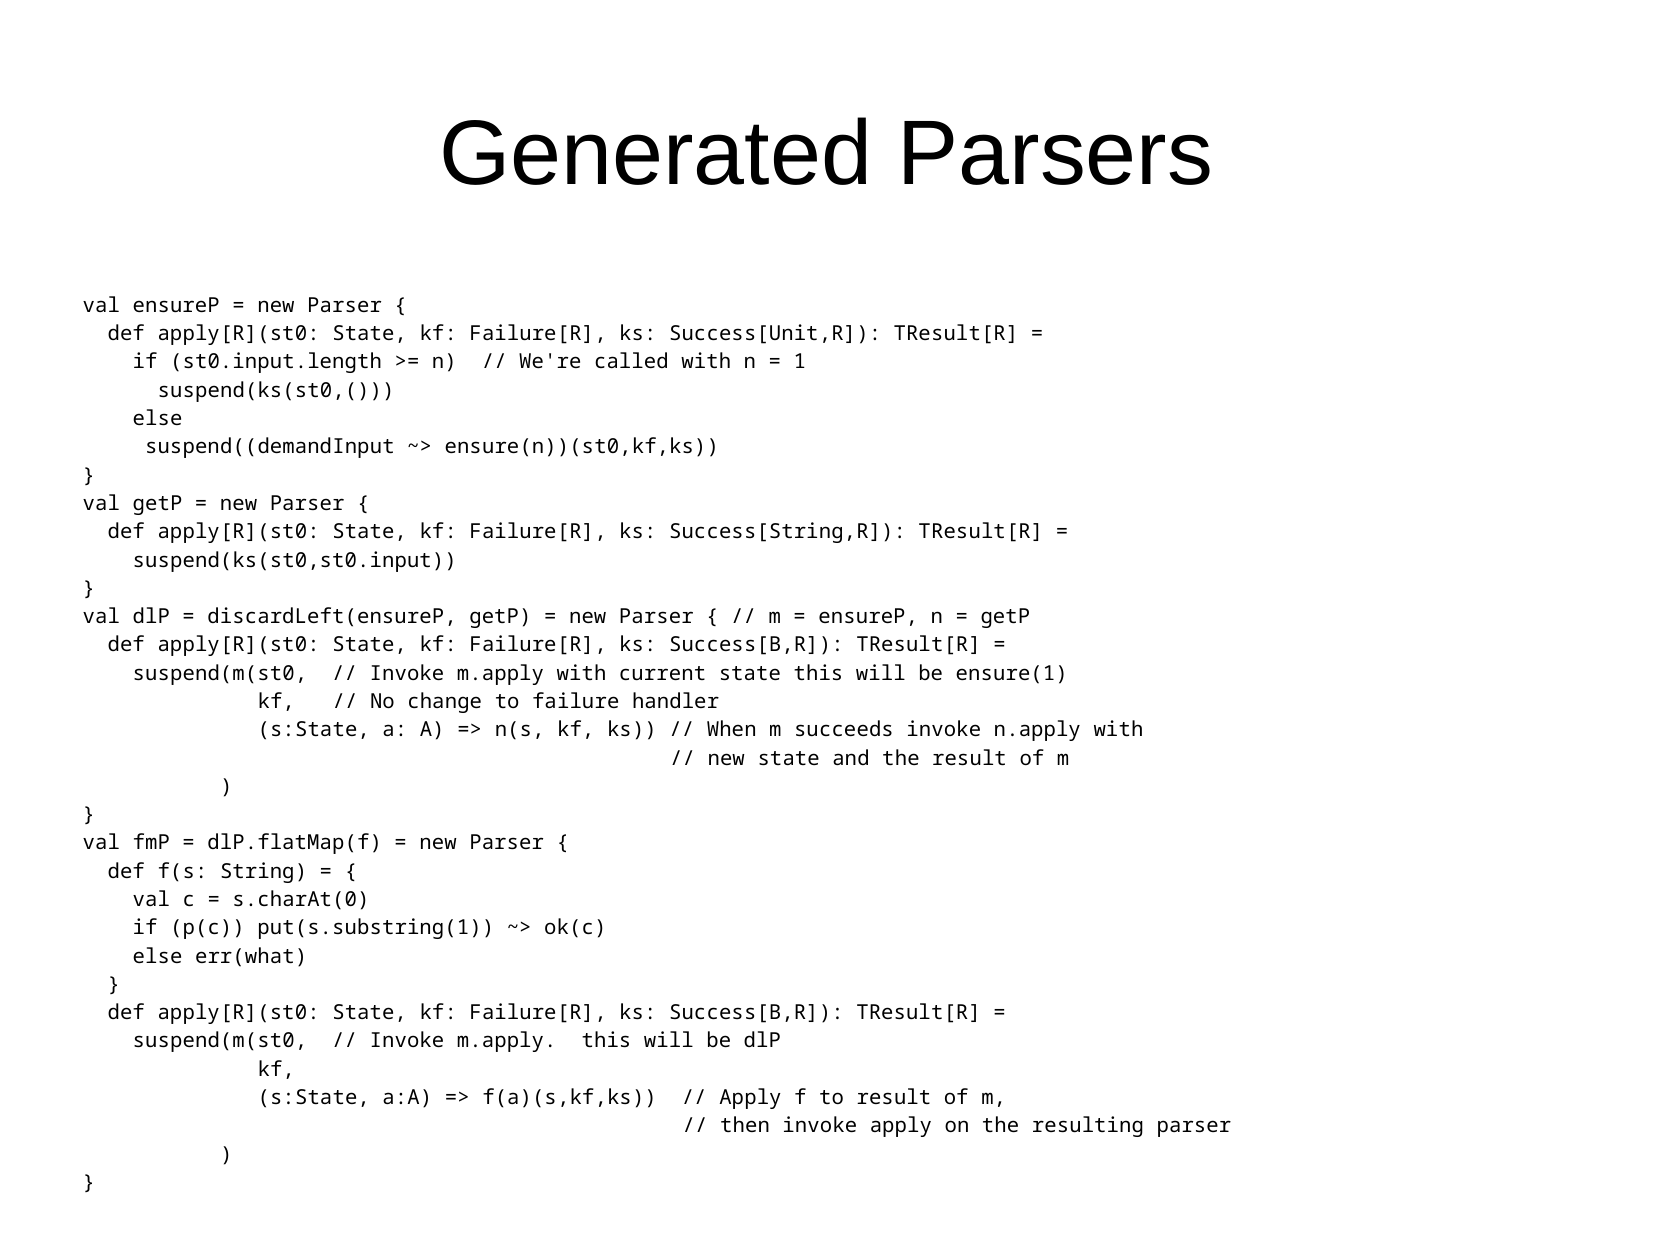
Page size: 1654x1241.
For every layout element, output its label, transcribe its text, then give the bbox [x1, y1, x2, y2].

title Generated Parsers [82, 49, 1571, 257]
list val ensureP = new Parser { def apply[R](st0: State, kf: Failure[R], ks: Success[Unit,R]): TResult[R] = if (st0.input.length >= n) // We're called with n = 1 suspend(ks(st0,())) else suspend((demandInput ~> ensure(n))(st0,kf,ks)) } val getP = new Parser { def apply[R](st0: State, kf: Failure[R], ks: Success[String,R]): TResult[R] = suspend(ks(st0,st0.input)) } val dlP = discardLeft(ensureP, getP) = new Parser { // m = ensureP, n = getP def apply[R](st0: State, kf: Failure[R], ks: Success[B,R]): TResult[R] = suspend(m(st0, // Invoke m.apply with current state this will be ensure(1) kf, // No change to failure handler (s:State, a: A) => n(s, kf, ks)) // When m succeeds invoke n.apply with // new state and the result of m ) } val fmP = dlP.flatMap(f) = new Parser { def f(s: String) = { val c = s.charAt(0) if (p(c)) put(s.substring(1)) ~> ok(c) else err(what) } def apply[R](st0: State, kf: Failure[R], ks: Success[B,R]): TResult[R] = suspend(m(st0, // Invoke m.apply. this will be dlP kf, (s:State, a:A) => f(a)(s,kf,ks)) // Apply f to result of m, // then invoke apply on the resulting parser ) } [82, 290, 1538, 1201]
